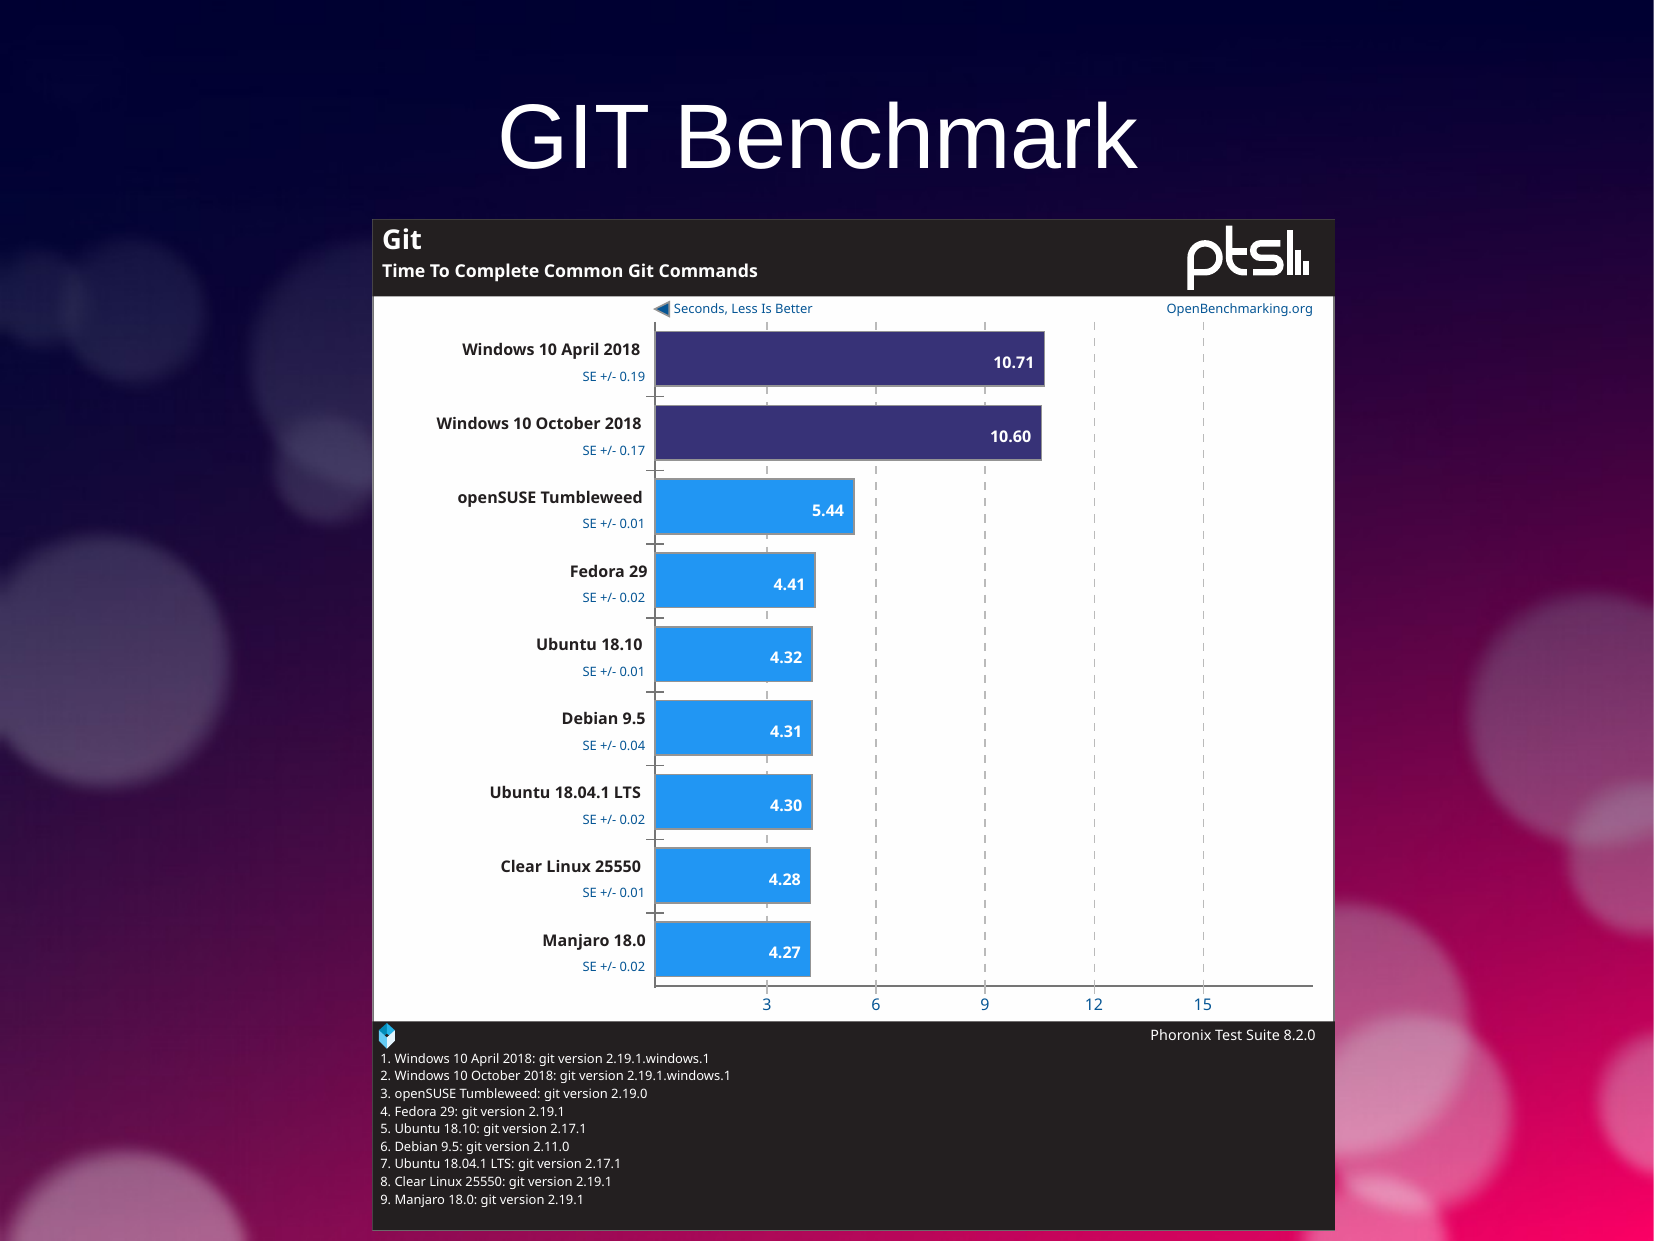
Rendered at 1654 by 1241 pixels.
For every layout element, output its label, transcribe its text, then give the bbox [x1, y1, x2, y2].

title GIT Benchmark [86, 32, 1576, 241]
picture [0, 0, 1654, 1241]
